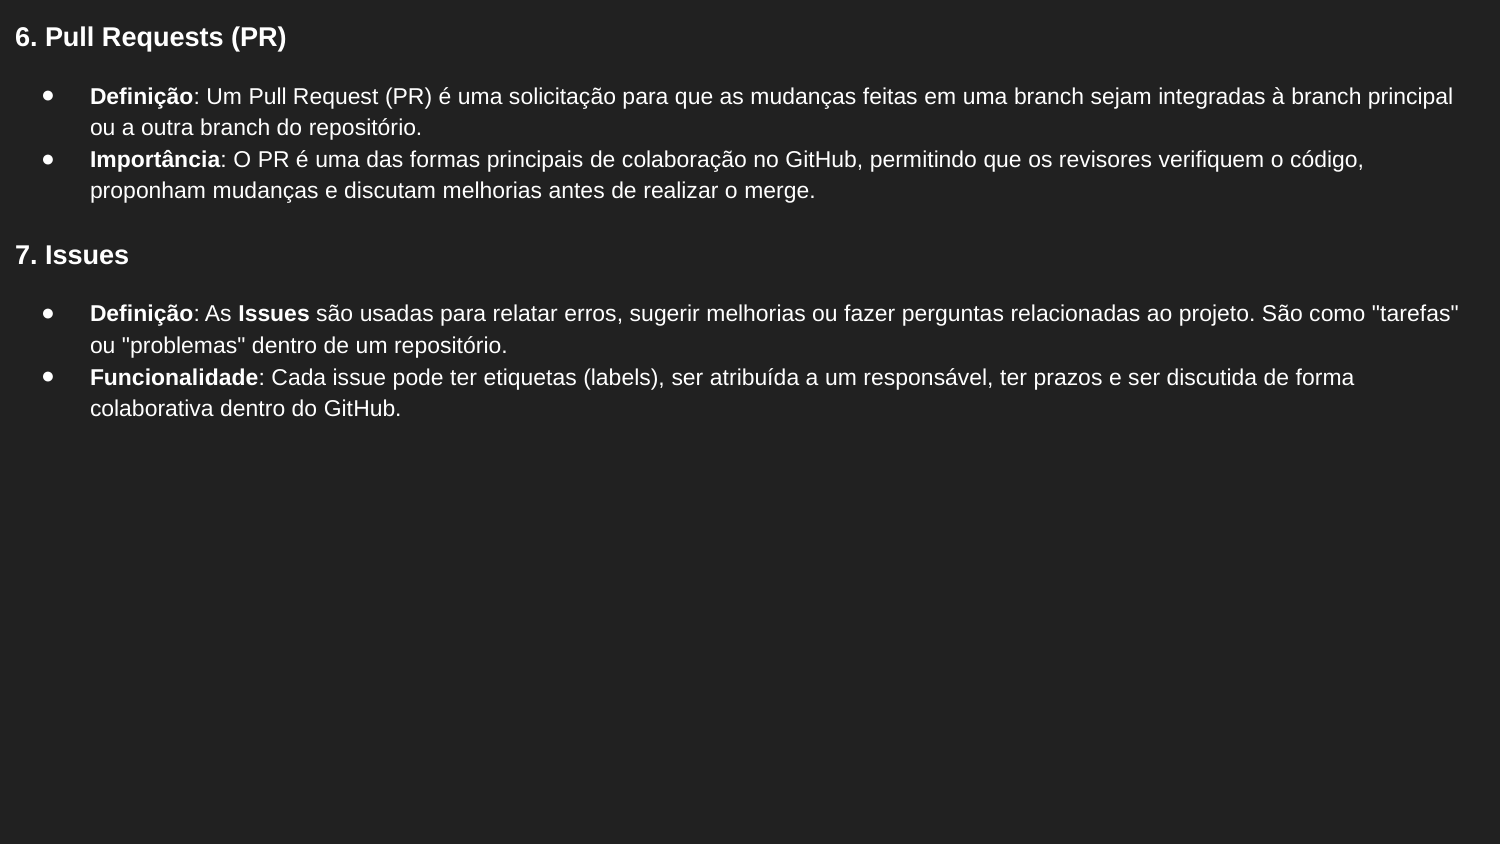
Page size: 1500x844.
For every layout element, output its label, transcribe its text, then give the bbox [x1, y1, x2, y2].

list 6. Pull Requests (PR) Definição: Um Pull Request (PR) é uma solicitação para que as mudanças feitas em uma branch sejam integradas à branch principal ou a outra branch do repositório. Importância: O PR é uma das formas principais de colaboração no GitHub, permitindo que os revisores verifiquem o código, proponham mudanças e discutam melhorias antes de realizar o merge. 7. Issues Definição: As Issues são usadas para relatar erros, sugerir melhorias ou fazer perguntas relacionadas ao projeto. São como "tarefas" ou "problemas" dentro de um repositório. Funcionalidade: Cada issue pode ter etiquetas (labels), ser atribuída a um responsável, ter prazos e ser discutida de forma colaborativa dentro do GitHub. [0, 0, 1500, 561]
